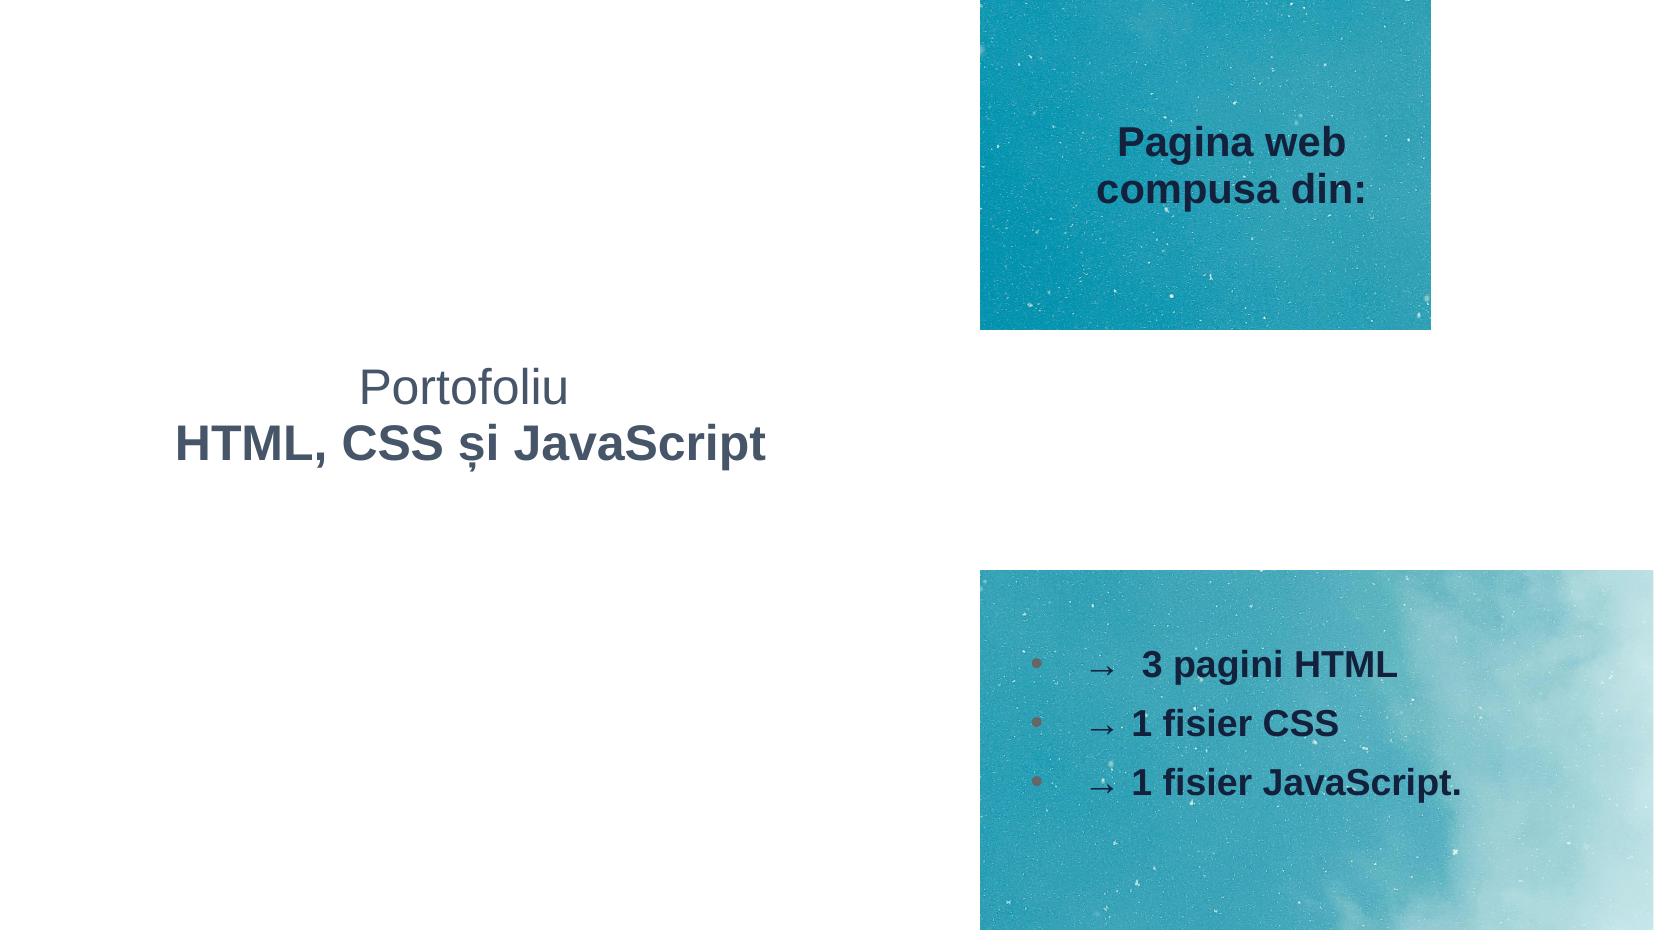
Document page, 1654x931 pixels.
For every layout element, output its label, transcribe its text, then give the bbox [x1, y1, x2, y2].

list Pagina web compusa din: [975, 118, 1418, 338]
list → 3 pagini HTML → 1 fisier CSS → 1 fisier JavaScript. [1012, 643, 1538, 863]
picture [980, 570, 1654, 930]
title Portofoliu HTML, CSS și JavaScript [4, 337, 938, 493]
picture [980, 0, 1431, 330]
